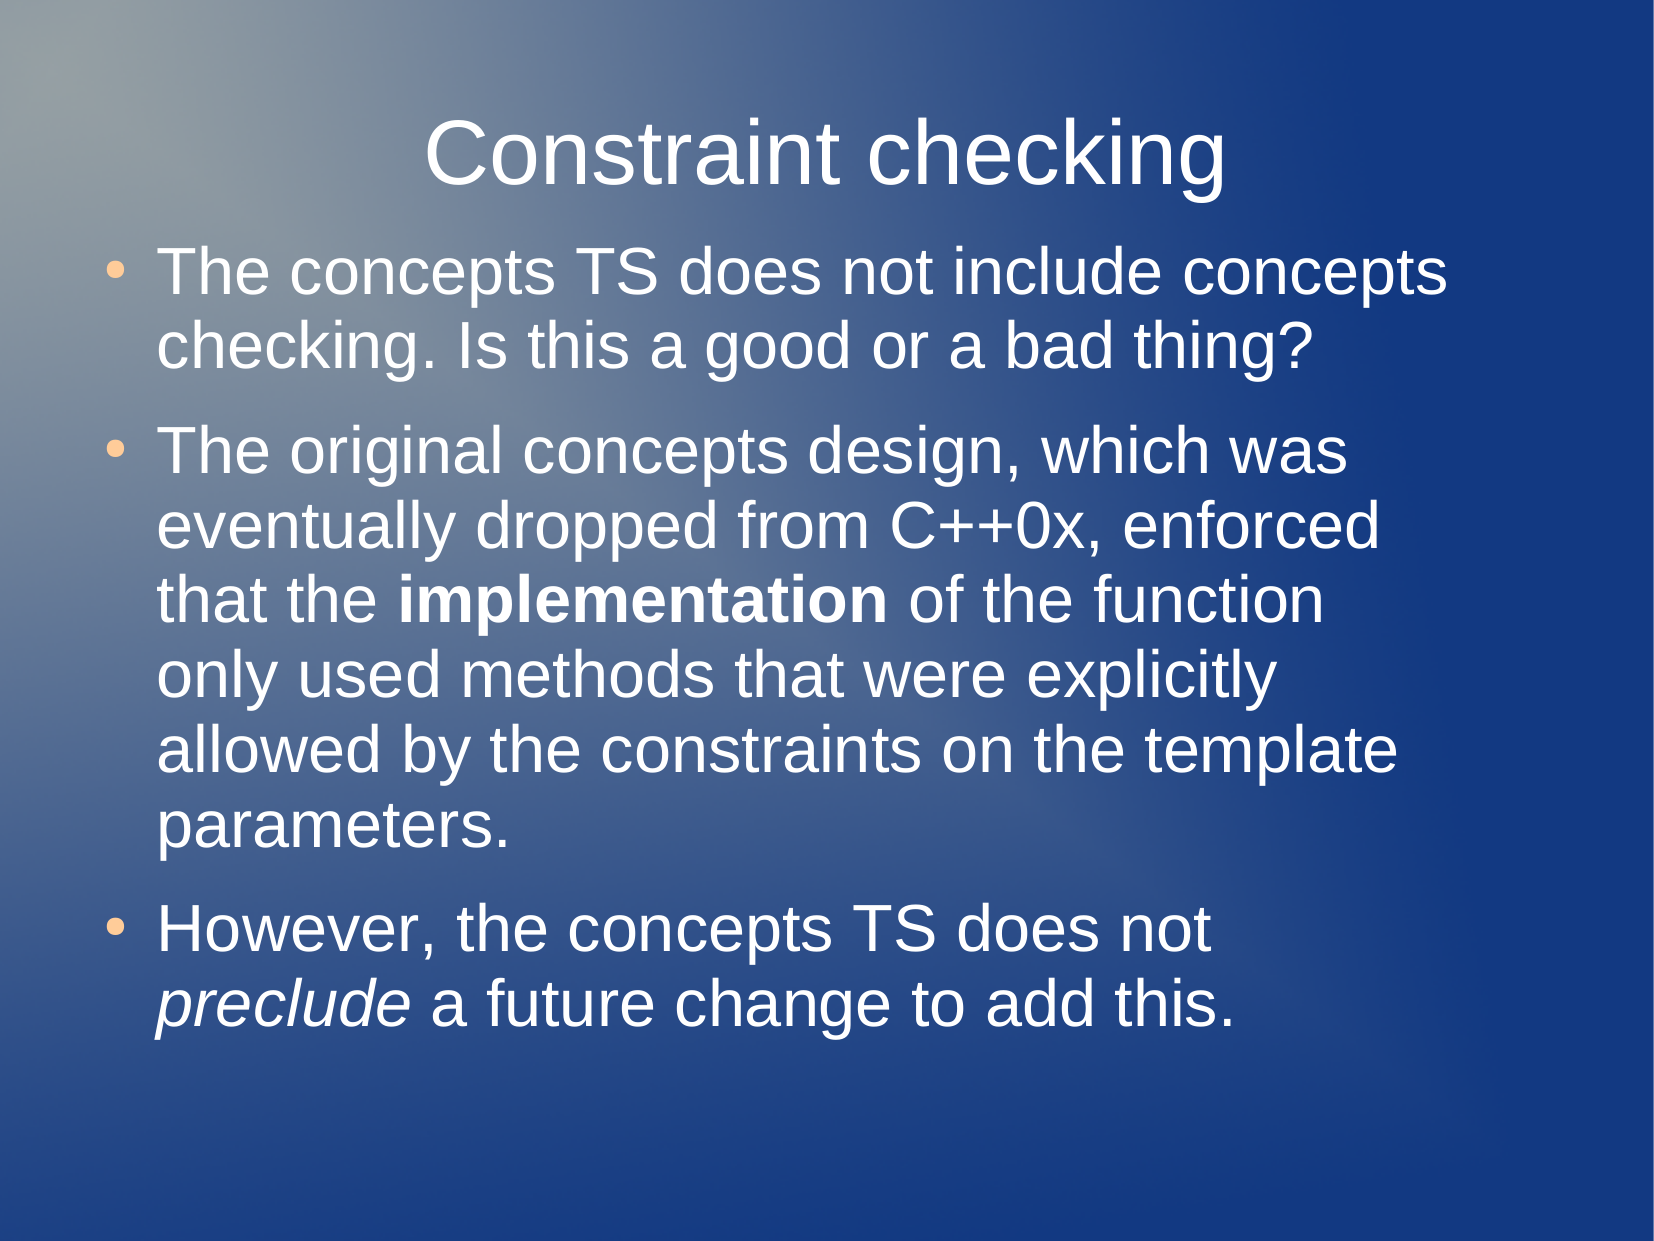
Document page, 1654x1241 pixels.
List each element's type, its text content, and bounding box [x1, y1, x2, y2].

picture [0, 0, 1654, 1241]
title Constraint checking [82, 49, 1571, 257]
list The concepts TS does not include concepts checking. Is this a good or a bad thing? The original concepts design, which was eventually dropped from C++0x, enforced that the implementation of the function only used methods that were explicitly allowed by the constraints on the template parameters. However, the concepts TS does not preclude a future change to add this. [85, 233, 1467, 1149]
